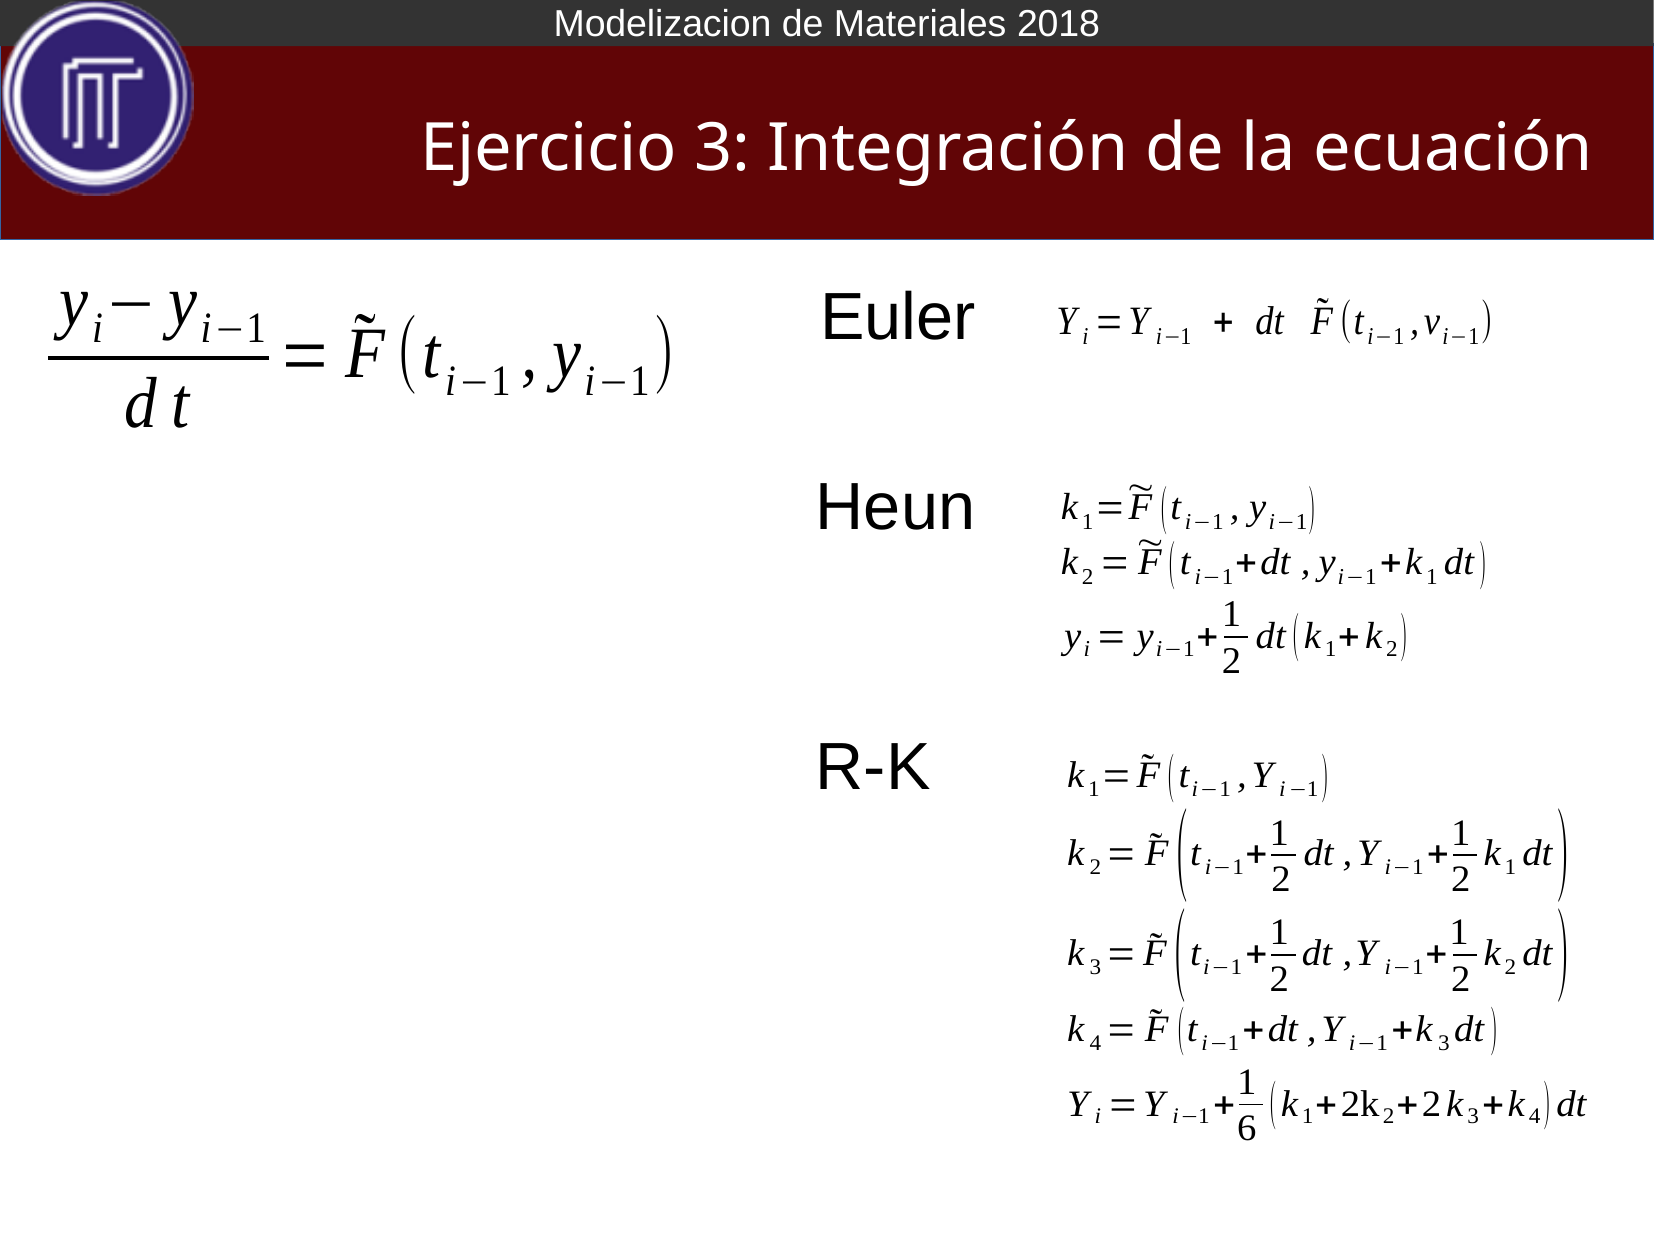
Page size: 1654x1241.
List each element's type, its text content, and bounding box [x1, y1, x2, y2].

chart [1052, 483, 1493, 682]
list Heun [744, 469, 1059, 572]
list Euler [749, 278, 1064, 382]
title Ejercicio 3: Integración de la ecuación [41, 70, 1654, 218]
picture [0, 0, 194, 196]
list R-K [744, 729, 1059, 832]
chart [38, 261, 681, 444]
chart [1060, 751, 1595, 1150]
chart [1050, 297, 1499, 350]
